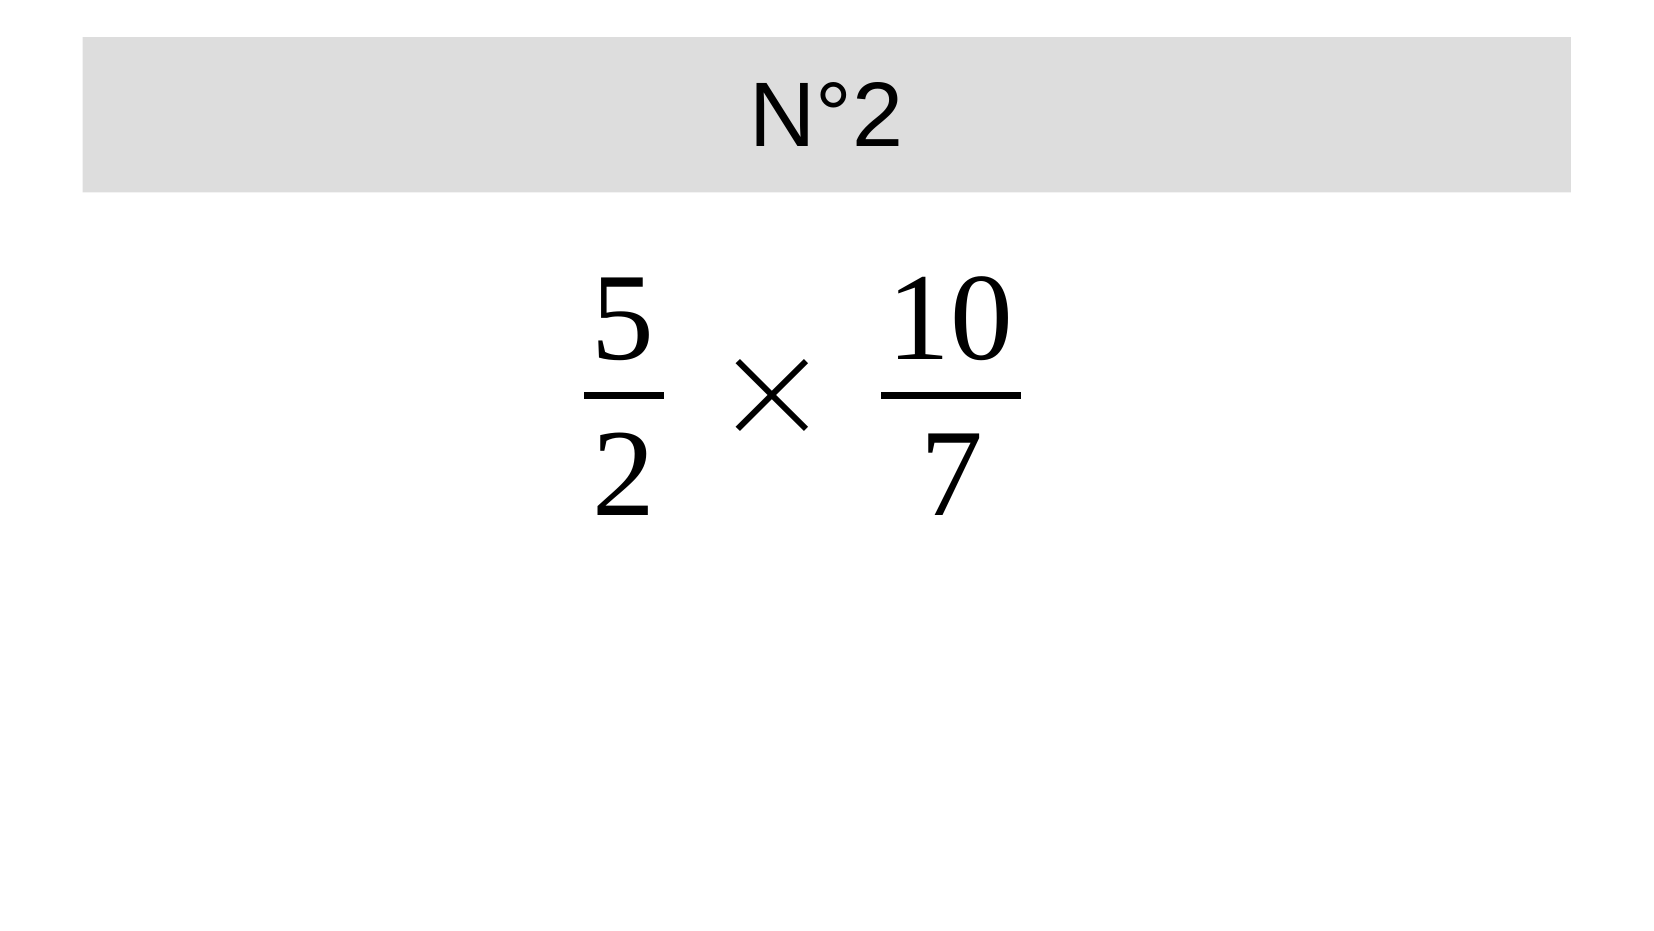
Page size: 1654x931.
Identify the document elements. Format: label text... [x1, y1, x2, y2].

title N°2 [82, 37, 1571, 193]
chart [570, 248, 1034, 544]
